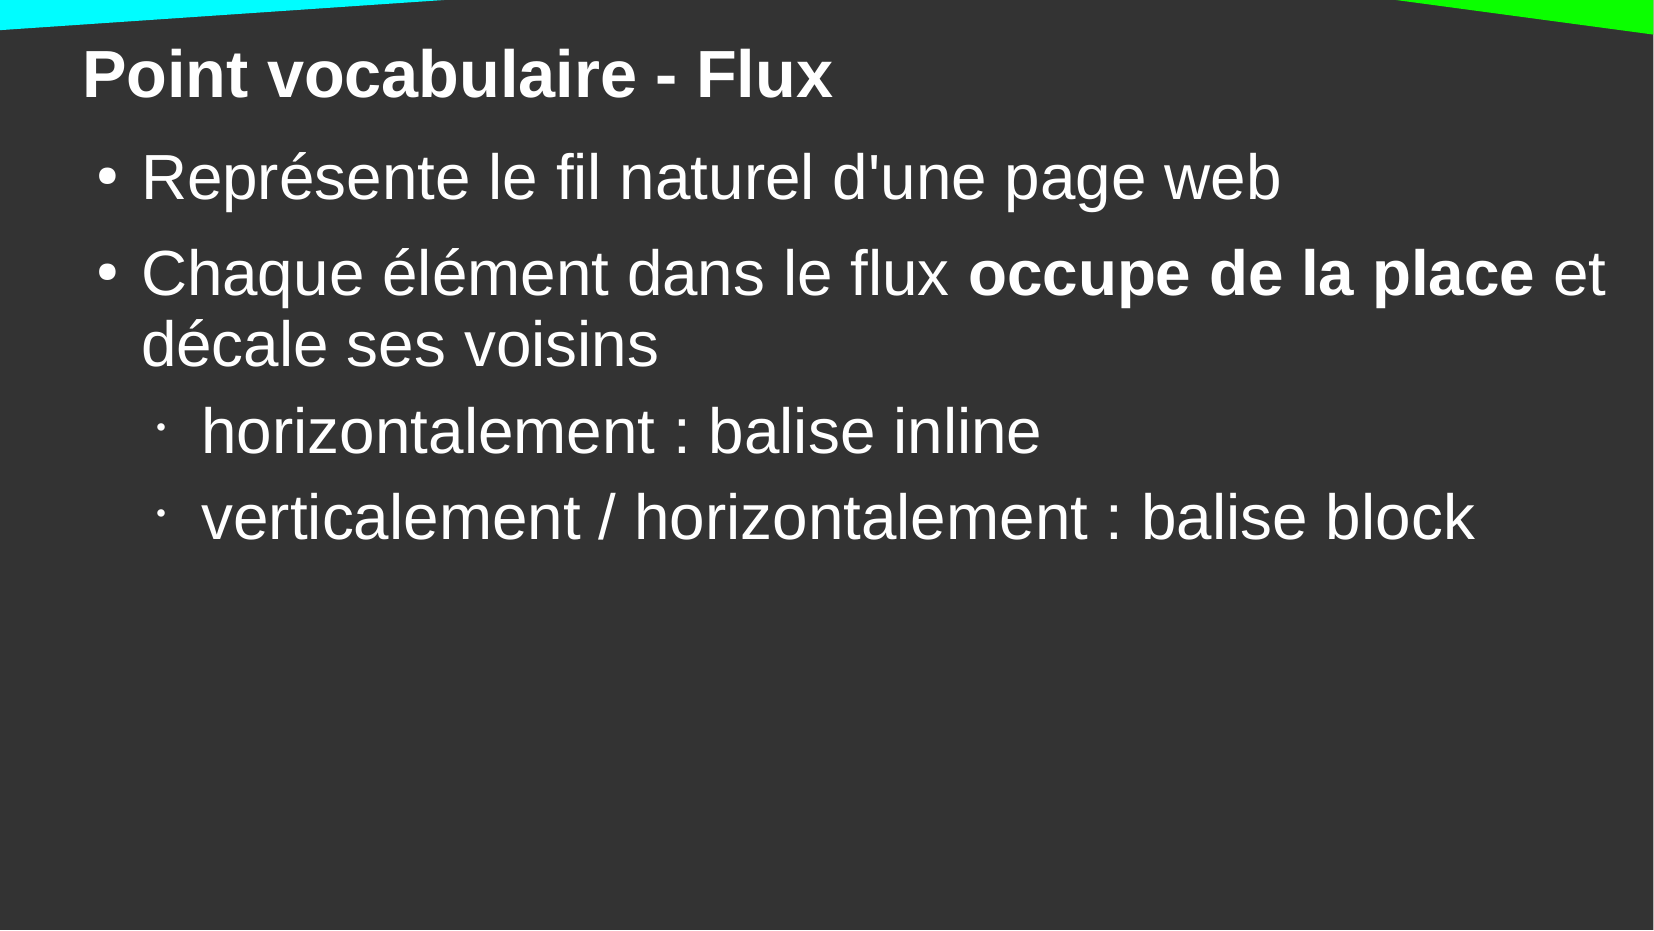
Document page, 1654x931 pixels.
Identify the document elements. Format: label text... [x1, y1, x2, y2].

text_box [0, 0, 445, 31]
title Point vocabulaire - Flux [82, 37, 1571, 114]
list Représente le fil naturel d'une page web Chaque élément dans le flux occupe de la place et décale ses voisins horizontalement : balise inline verticalement / horizontalement : balise block [80, 141, 1620, 556]
text_box [1395, 0, 1654, 35]
